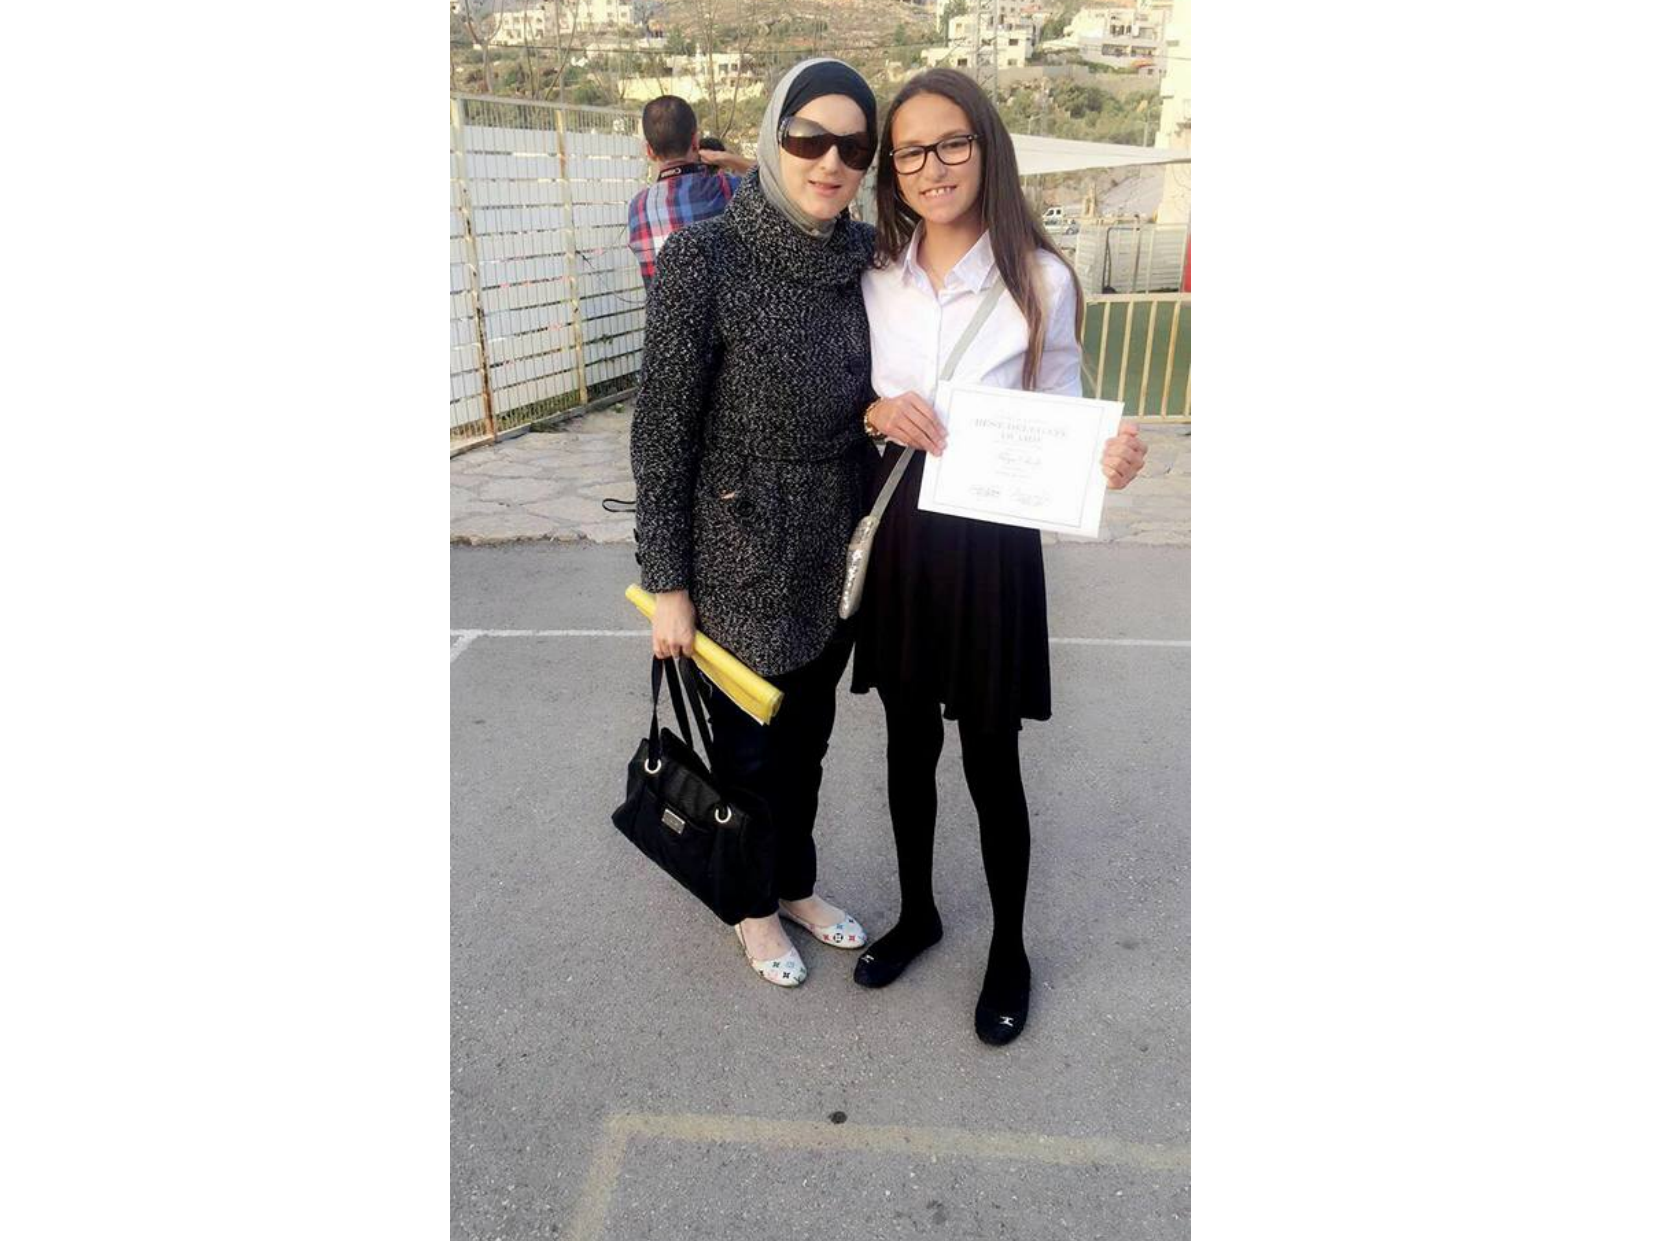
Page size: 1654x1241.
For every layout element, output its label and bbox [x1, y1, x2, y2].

picture [450, 0, 1191, 1241]
